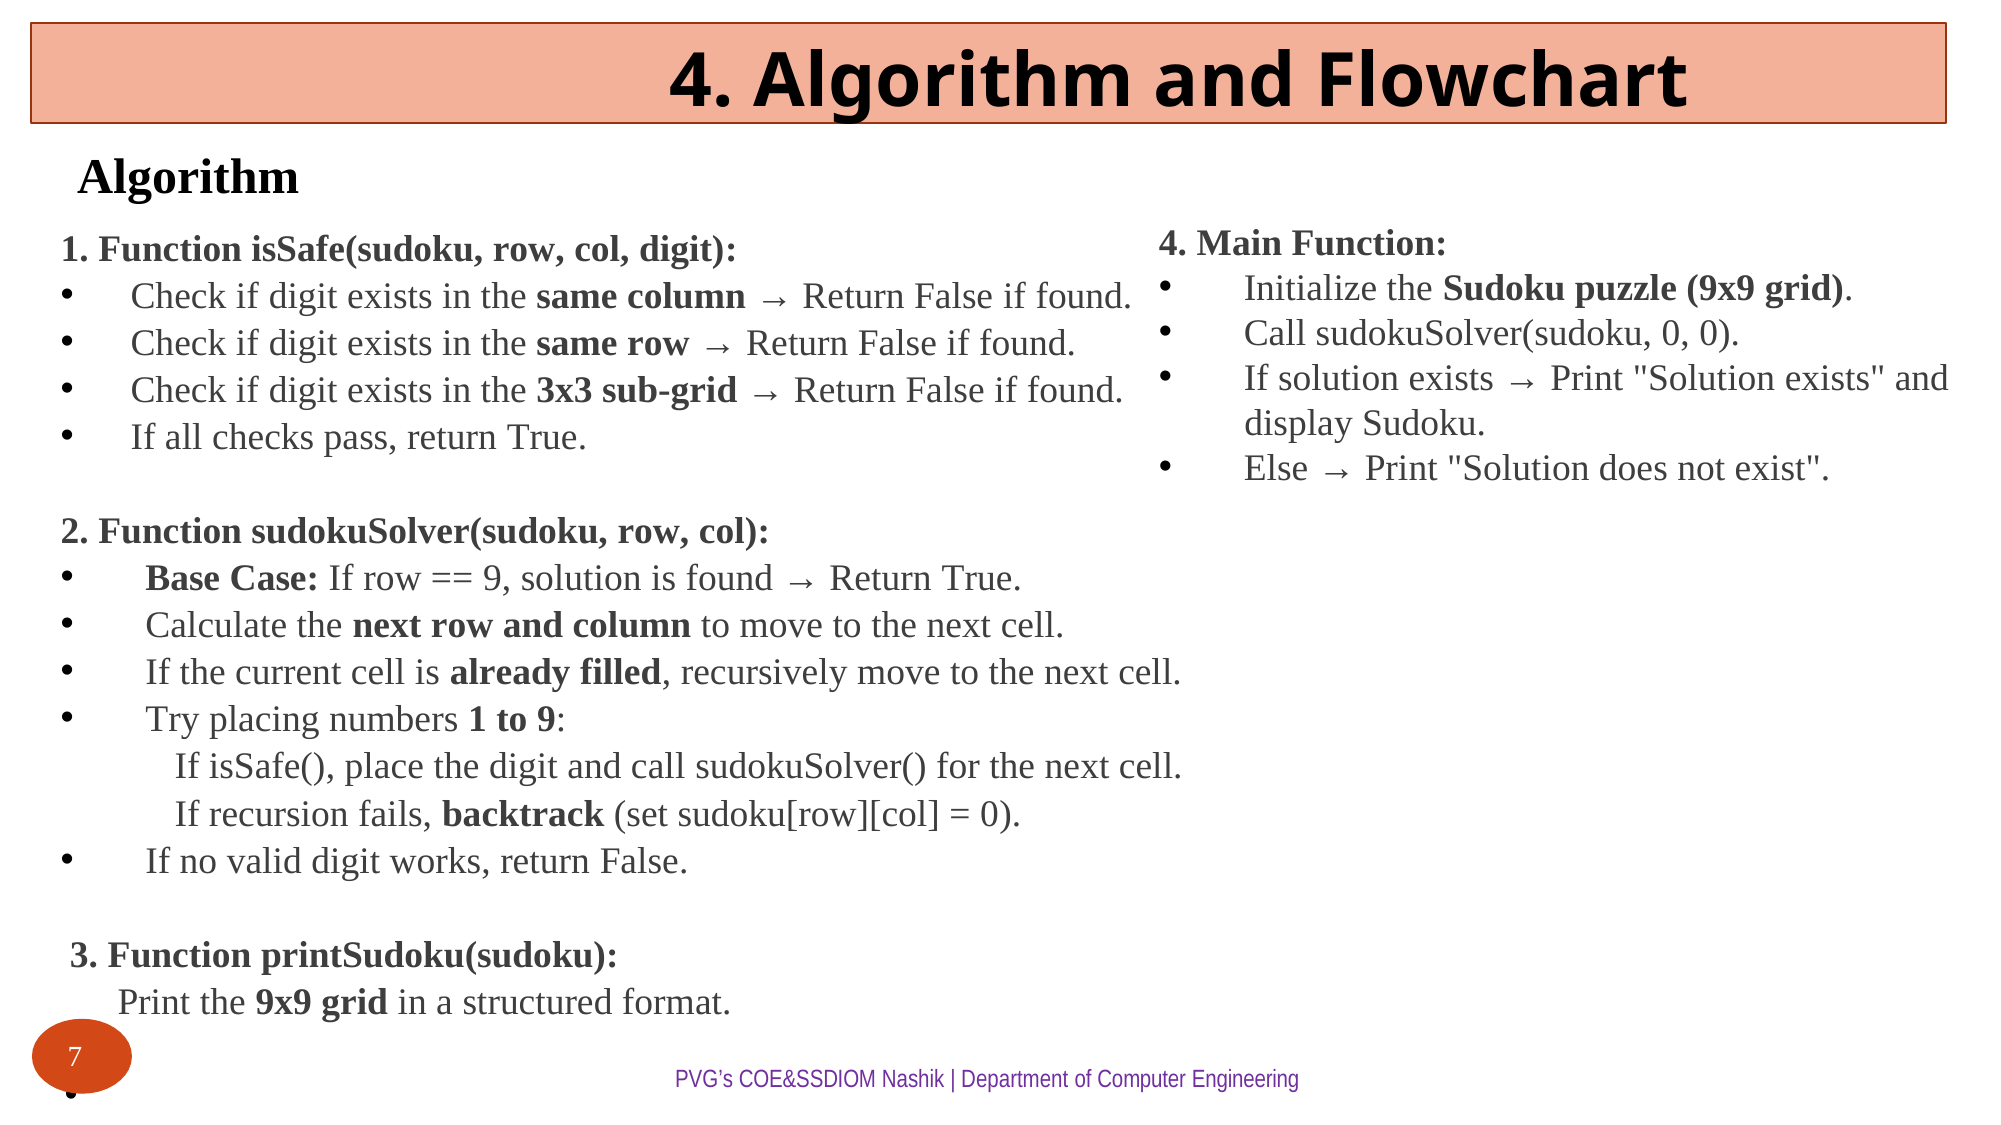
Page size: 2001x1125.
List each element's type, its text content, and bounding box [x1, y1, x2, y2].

text_box 4. Algorithm and Flowchart [31, 22, 1947, 123]
text_box 1. Function isSafe(sudoku, row, col, digit): Check if digit exists in the same column → Return False if found. Check if digit exists in the same row → Return False if found. Check if digit exists in the 3x3 sub-grid → Return False if found. If all checks pass, return True. 2. Function sudokuSolver(sudoku, row, col): Base Case: If row == 9, solution is found → Return True. Calculate the next row and column to move to the next cell. If the current cell is already filled, recursively move to the next cell. Try placing numbers 1 to 9: If isSafe(), place the digit and call sudokuSolver() for the next cell. If recursion fails, backtrack (set sudoku[row][col] = 0). If no valid digit works, return False. 3. Function printSudoku(sudoku): Print the 9x9 grid in a structured format. [60, 221, 1239, 1125]
text_box 4. Main Function:​ Initialize the Sudoku puzzle (9x9 grid). Call sudokuSolver(sudoku, 0, 0).​ If solution exists → Print "Solution exists" and display Sudoku. Else → Print "Solution does not exist". [1143, 210, 2000, 498]
text_box [31, 1018, 132, 1094]
text_box Algorithm [62, 135, 513, 212]
footer PVG’s COE&SSDIOM Nashik | Department of Computer Engineering [672, 1061, 1306, 1095]
slide_number 7 [61, 1038, 105, 1076]
